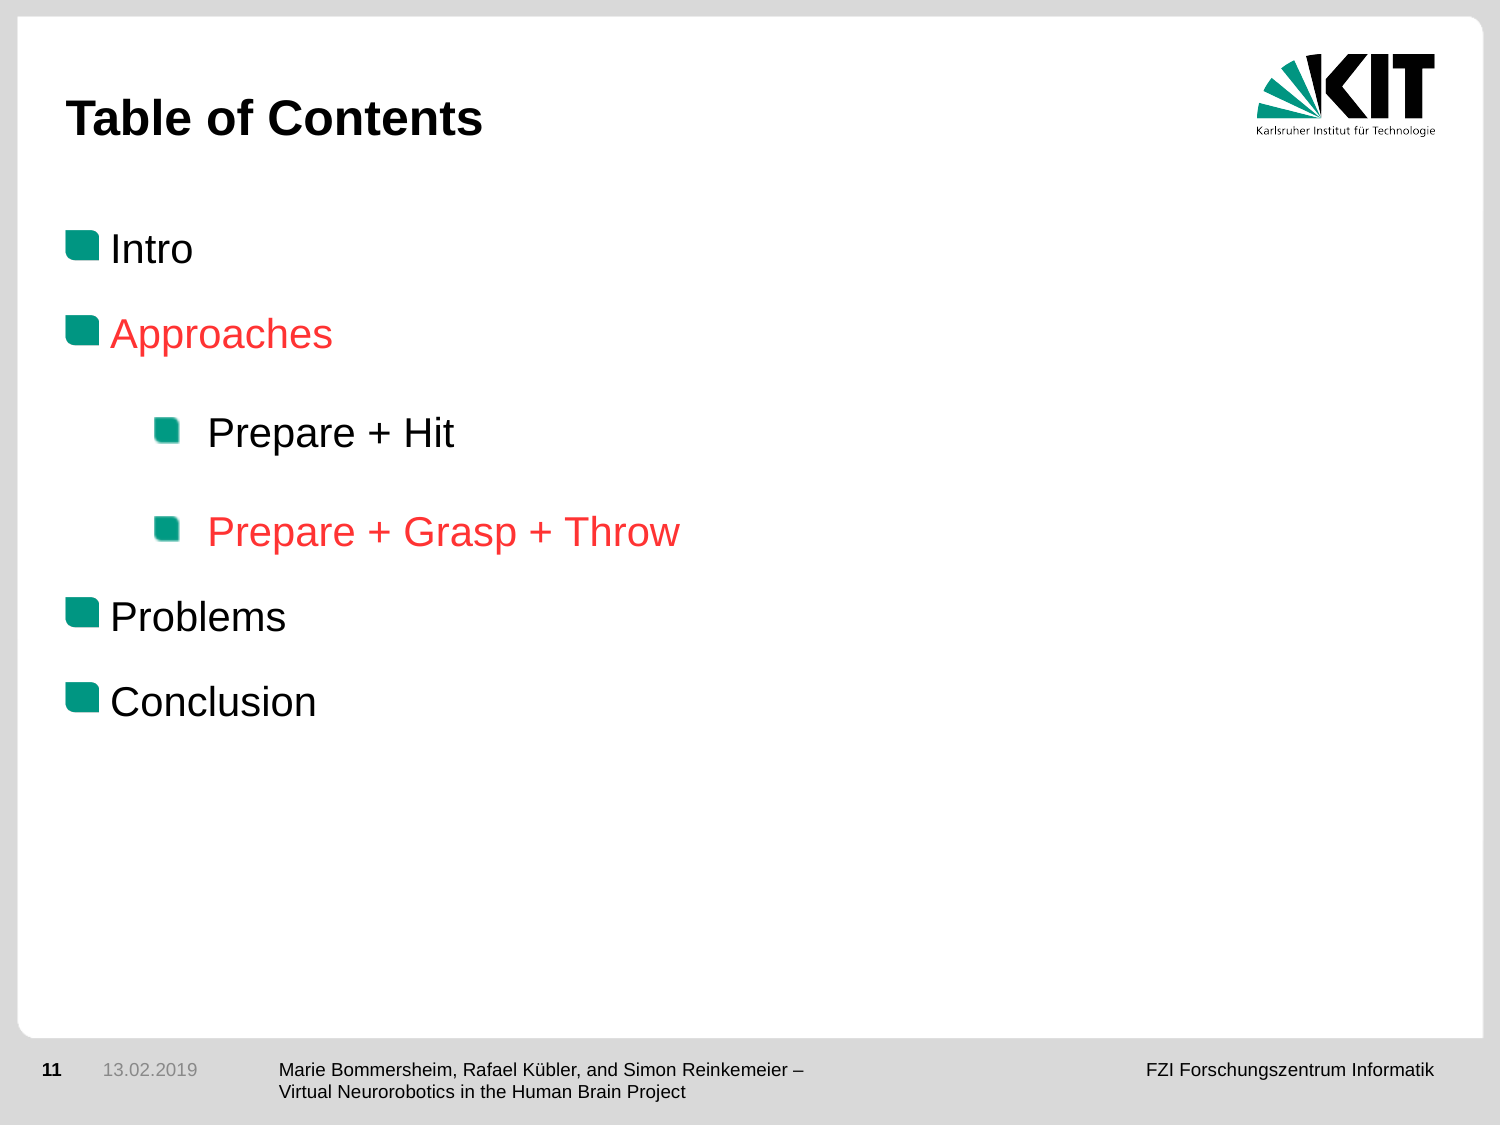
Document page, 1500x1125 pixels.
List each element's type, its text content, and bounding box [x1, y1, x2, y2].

picture [0, 0, 1500, 1125]
title Table of Contents [65, 64, 1192, 147]
list Intro Approaches Prepare + Hit Prepare + Grasp + Throw Problems Conclusion [65, 197, 1435, 1002]
slide_number 13.02.2019 [102, 1057, 272, 1118]
slide_number <Foliennummer> [41, 1057, 96, 1106]
